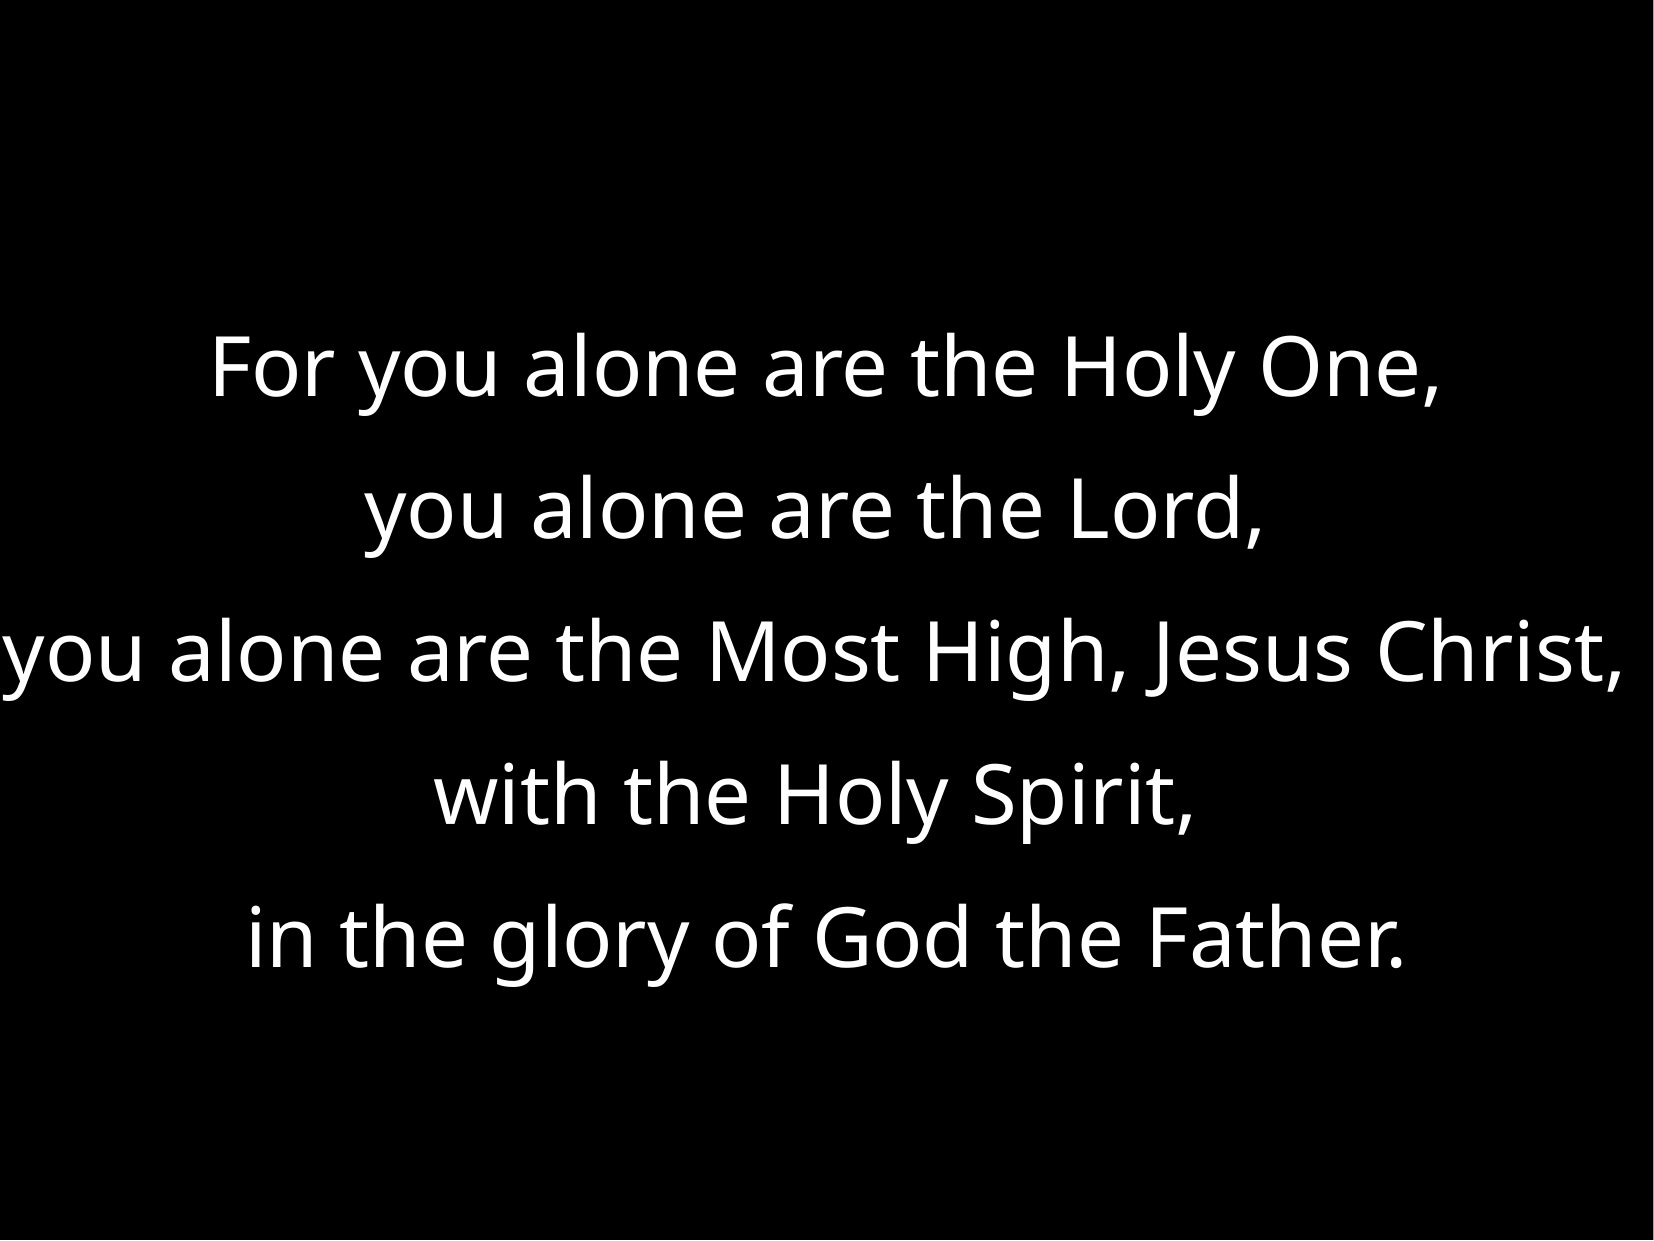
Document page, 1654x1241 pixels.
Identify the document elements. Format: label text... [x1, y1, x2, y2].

list For you alone are the Holy One, you alone are the Lord, you alone are the Most High, Jesus Christ, with the Holy Spirit, in the glory of God the Father. [0, 307, 1654, 1241]
